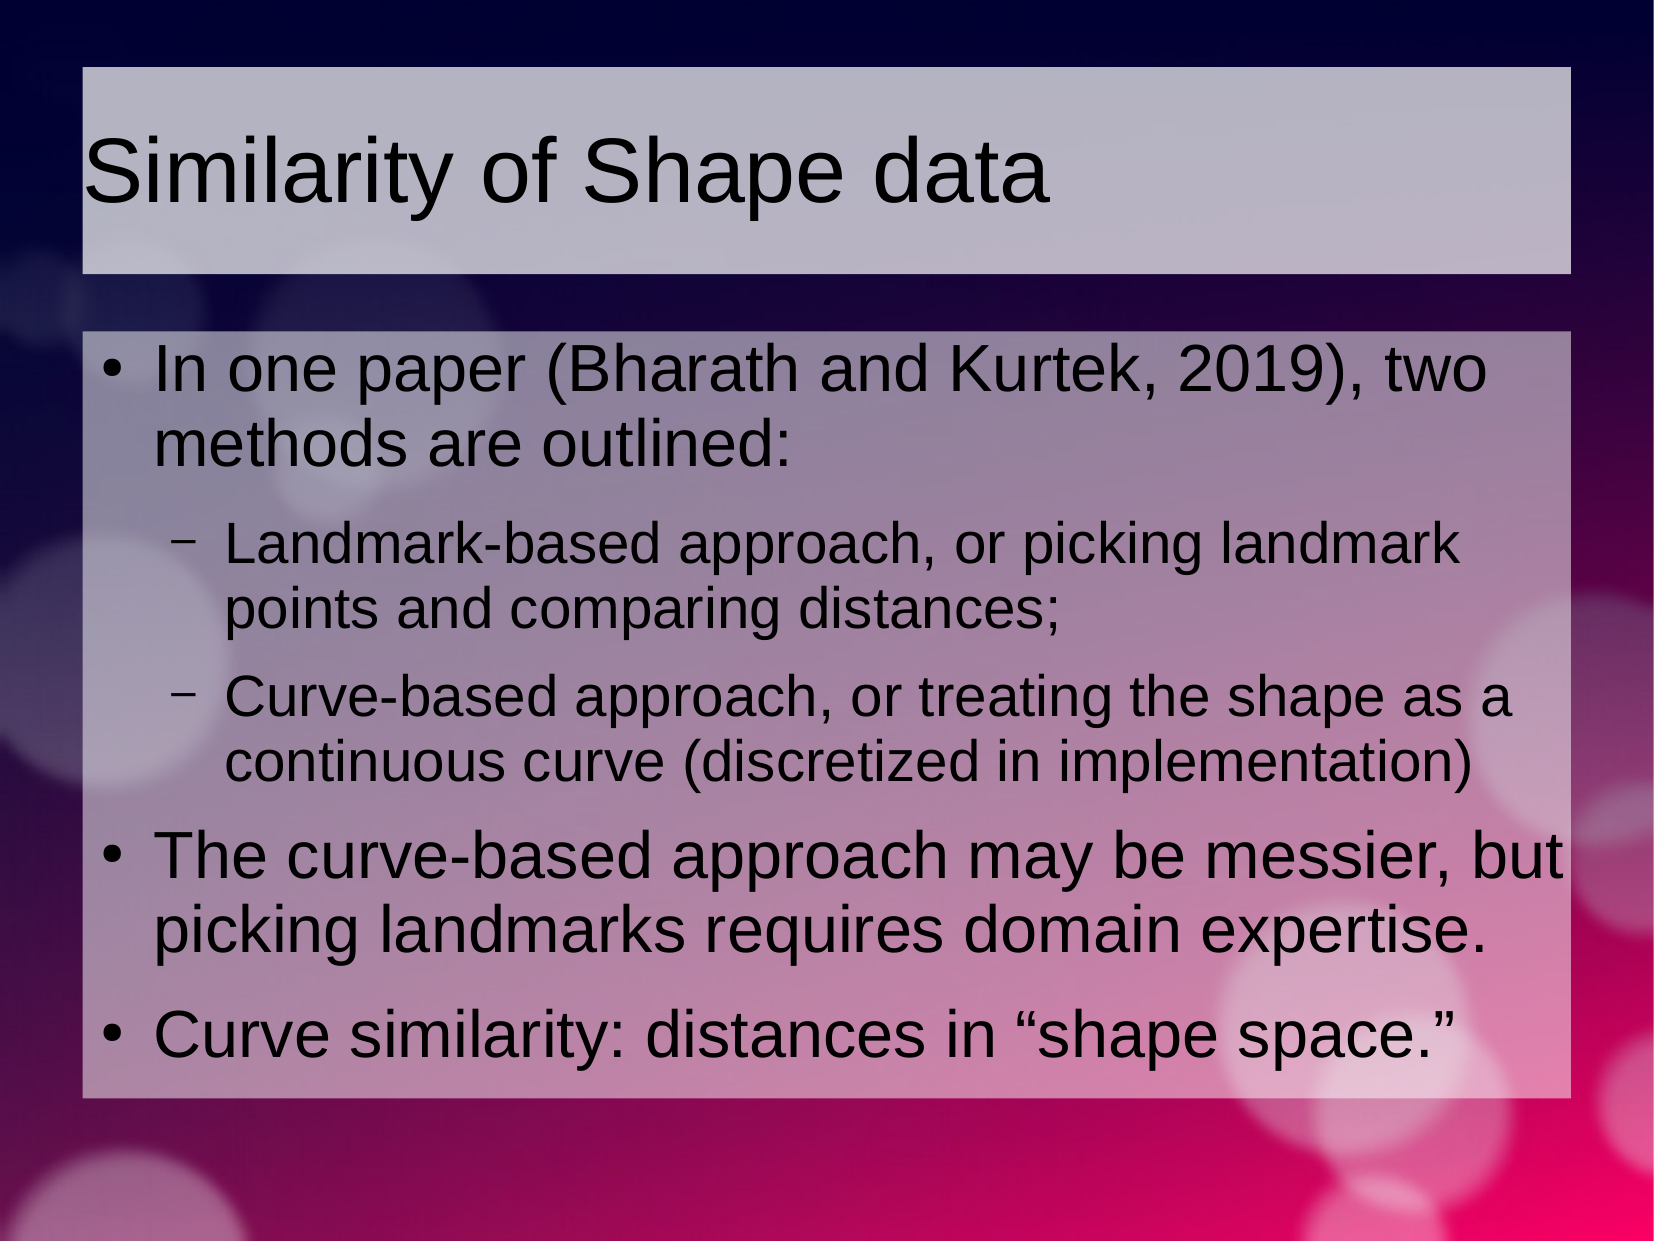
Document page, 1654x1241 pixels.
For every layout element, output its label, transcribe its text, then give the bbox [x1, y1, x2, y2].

list In one paper (Bharath and Kurtek, 2019), two methods are outlined: Landmark-based approach, or picking landmark points and comparing distances; Curve-based approach, or treating the shape as a continuous curve (discretized in implementation) The curve-based approach may be messier, but picking landmarks requires domain expertise. Curve similarity: distances in “shape space.” [82, 331, 1571, 1099]
picture [0, 0, 1654, 1241]
title Similarity of Shape data [82, 67, 1571, 275]
